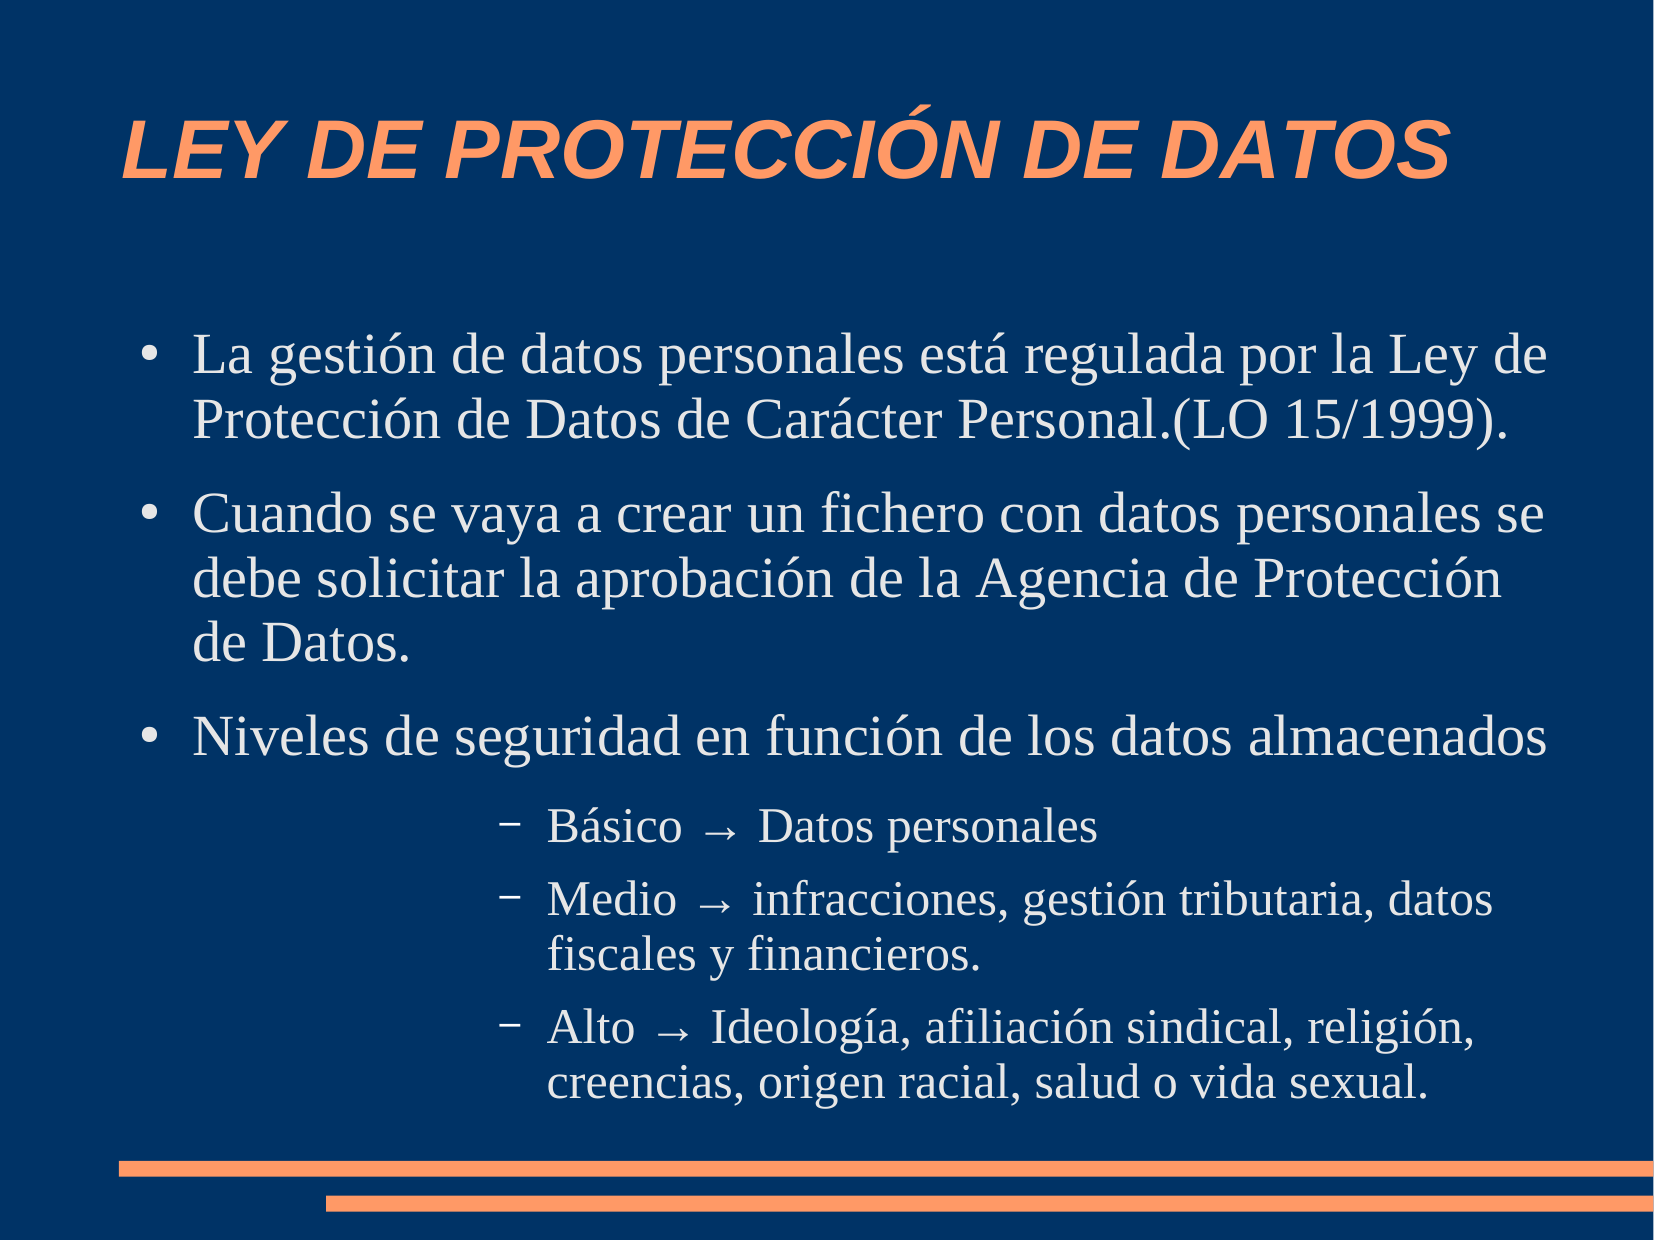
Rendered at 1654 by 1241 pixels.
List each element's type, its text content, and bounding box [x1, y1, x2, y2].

title LEY DE PROTECCIÓN DE DATOS [121, 53, 1534, 246]
list La gestión de datos personales está regulada por la Ley de Protección de Datos de Carácter Personal.(LO 15/1999). Cuando se vaya a crear un fichero con datos personales se debe solicitar la aprobación de la Agencia de Protección de Datos. Niveles de seguridad en función de los datos almacenados Básico → Datos personales Medio → infracciones, gestión tributaria, datos fiscales y financieros. Alto → Ideología, afiliación sindical, religión, creencias, origen racial, salud o vida sexual. [121, 322, 1561, 1118]
